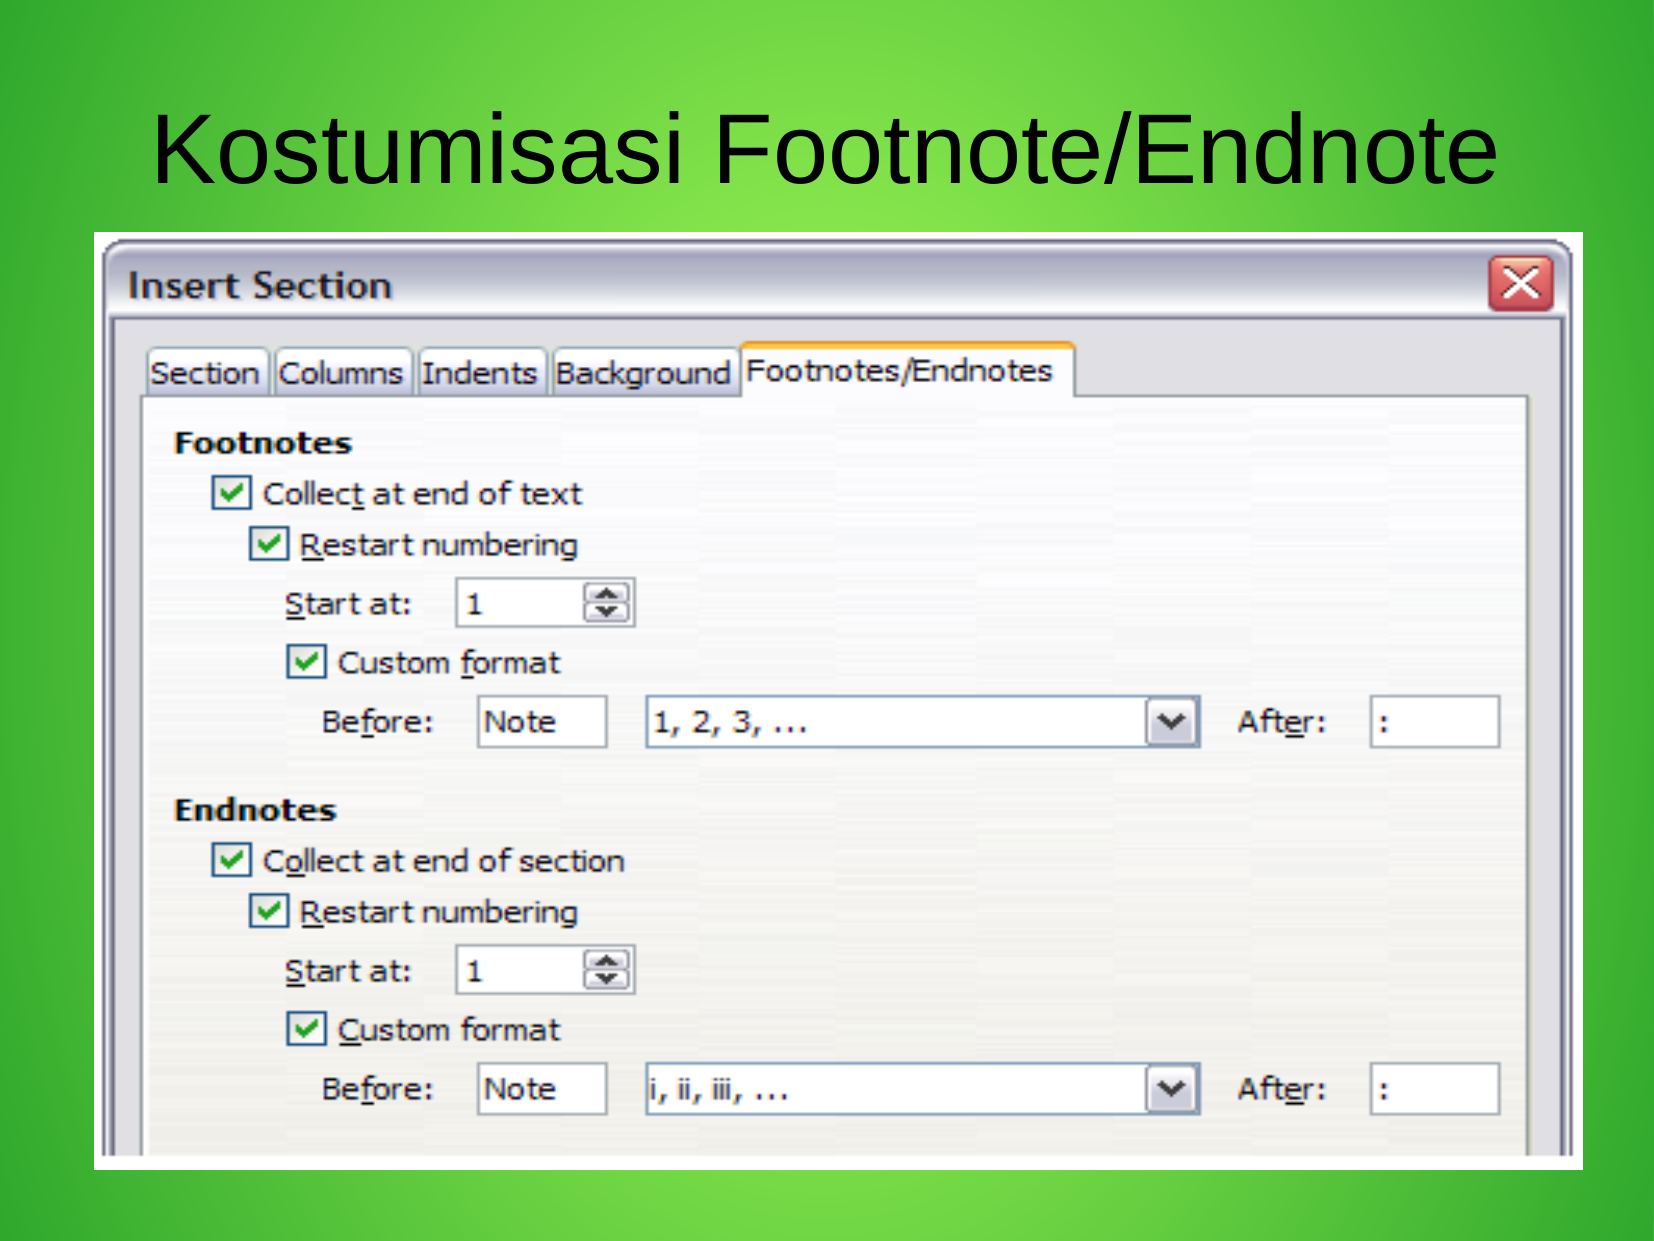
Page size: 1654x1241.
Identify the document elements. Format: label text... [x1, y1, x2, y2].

title Kostumisasi Footnote/Endnote [82, 47, 1571, 252]
picture [94, 232, 1583, 1170]
